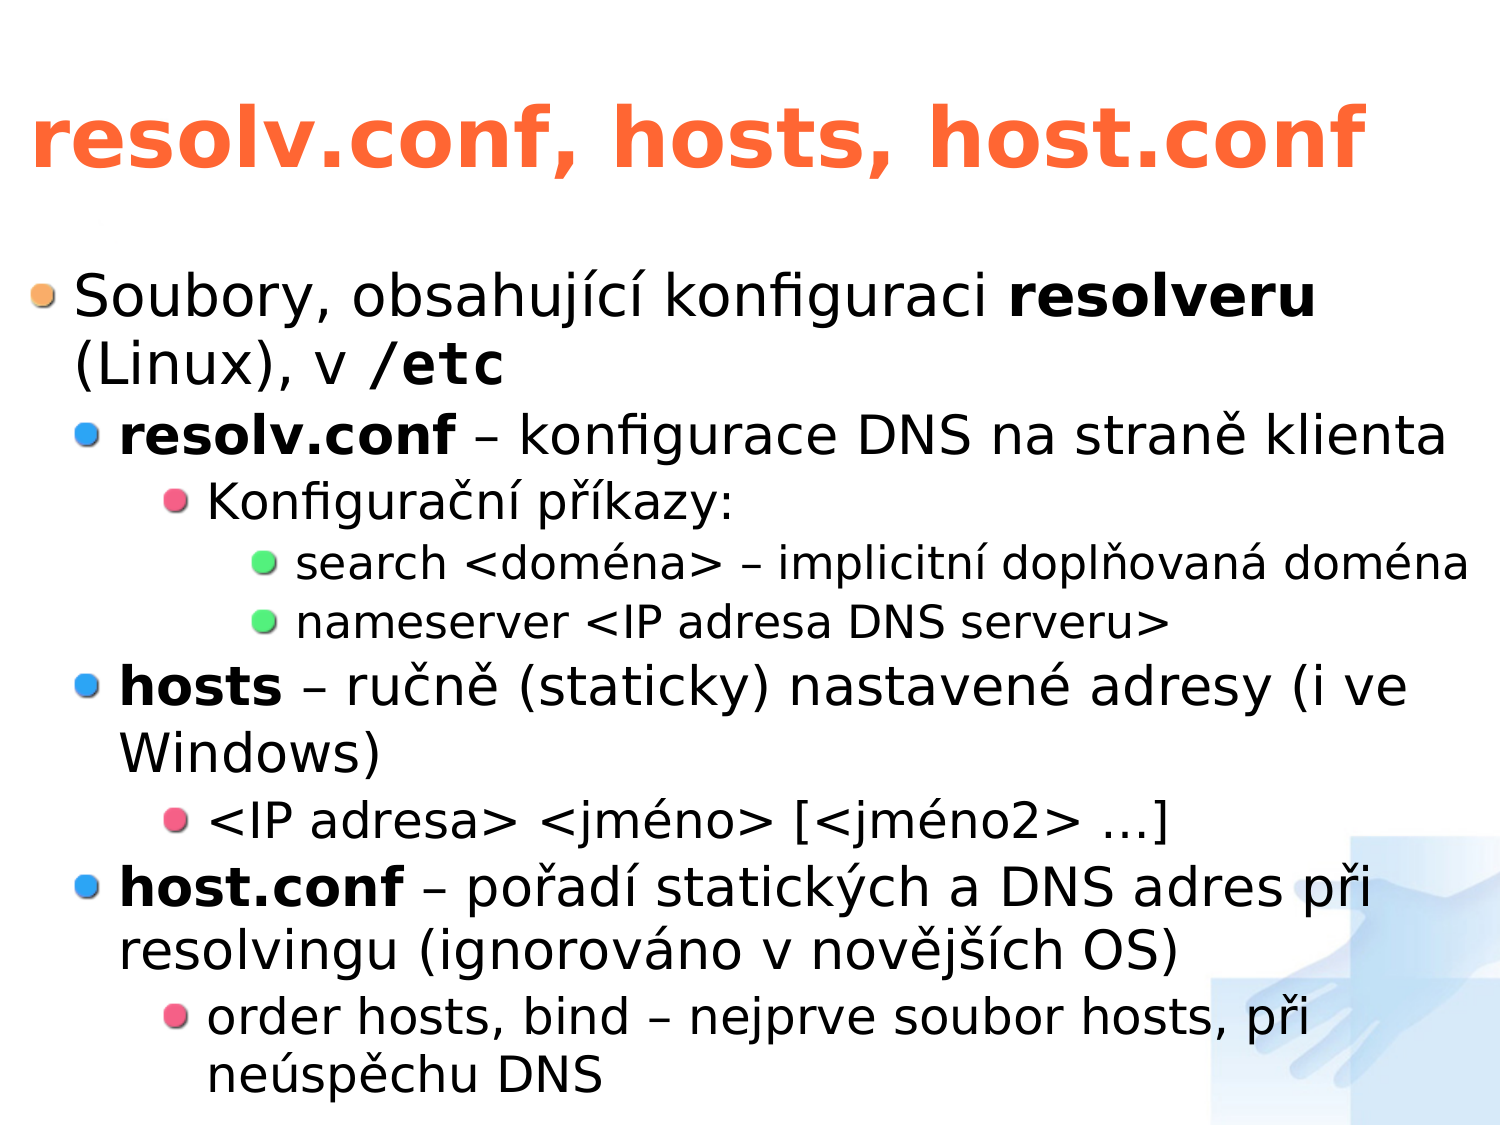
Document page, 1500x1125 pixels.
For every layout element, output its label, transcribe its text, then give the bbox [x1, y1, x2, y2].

list Soubory, obsahující konfiguraci resolveru (Linux), v /etc resolv.conf – konfigurace DNS na straně klienta Konfigurační příkazy: search <doména> – implicitní doplňovaná doména nameserver <IP adresa DNS serveru> hosts – ručně (staticky) nastavené adresy (i ve Windows) <IP adresa> <jméno> [<jméno2> …] host.conf – pořadí statických a DNS adres při resolvingu (ignorováno v novějších OS) order hosts, bind – nejprve soubor hosts, při neúspěchu DNS [29, 262, 1477, 1105]
picture [0, 0, 1500, 1125]
title resolv.conf, hosts, host.conf [29, 21, 1477, 257]
